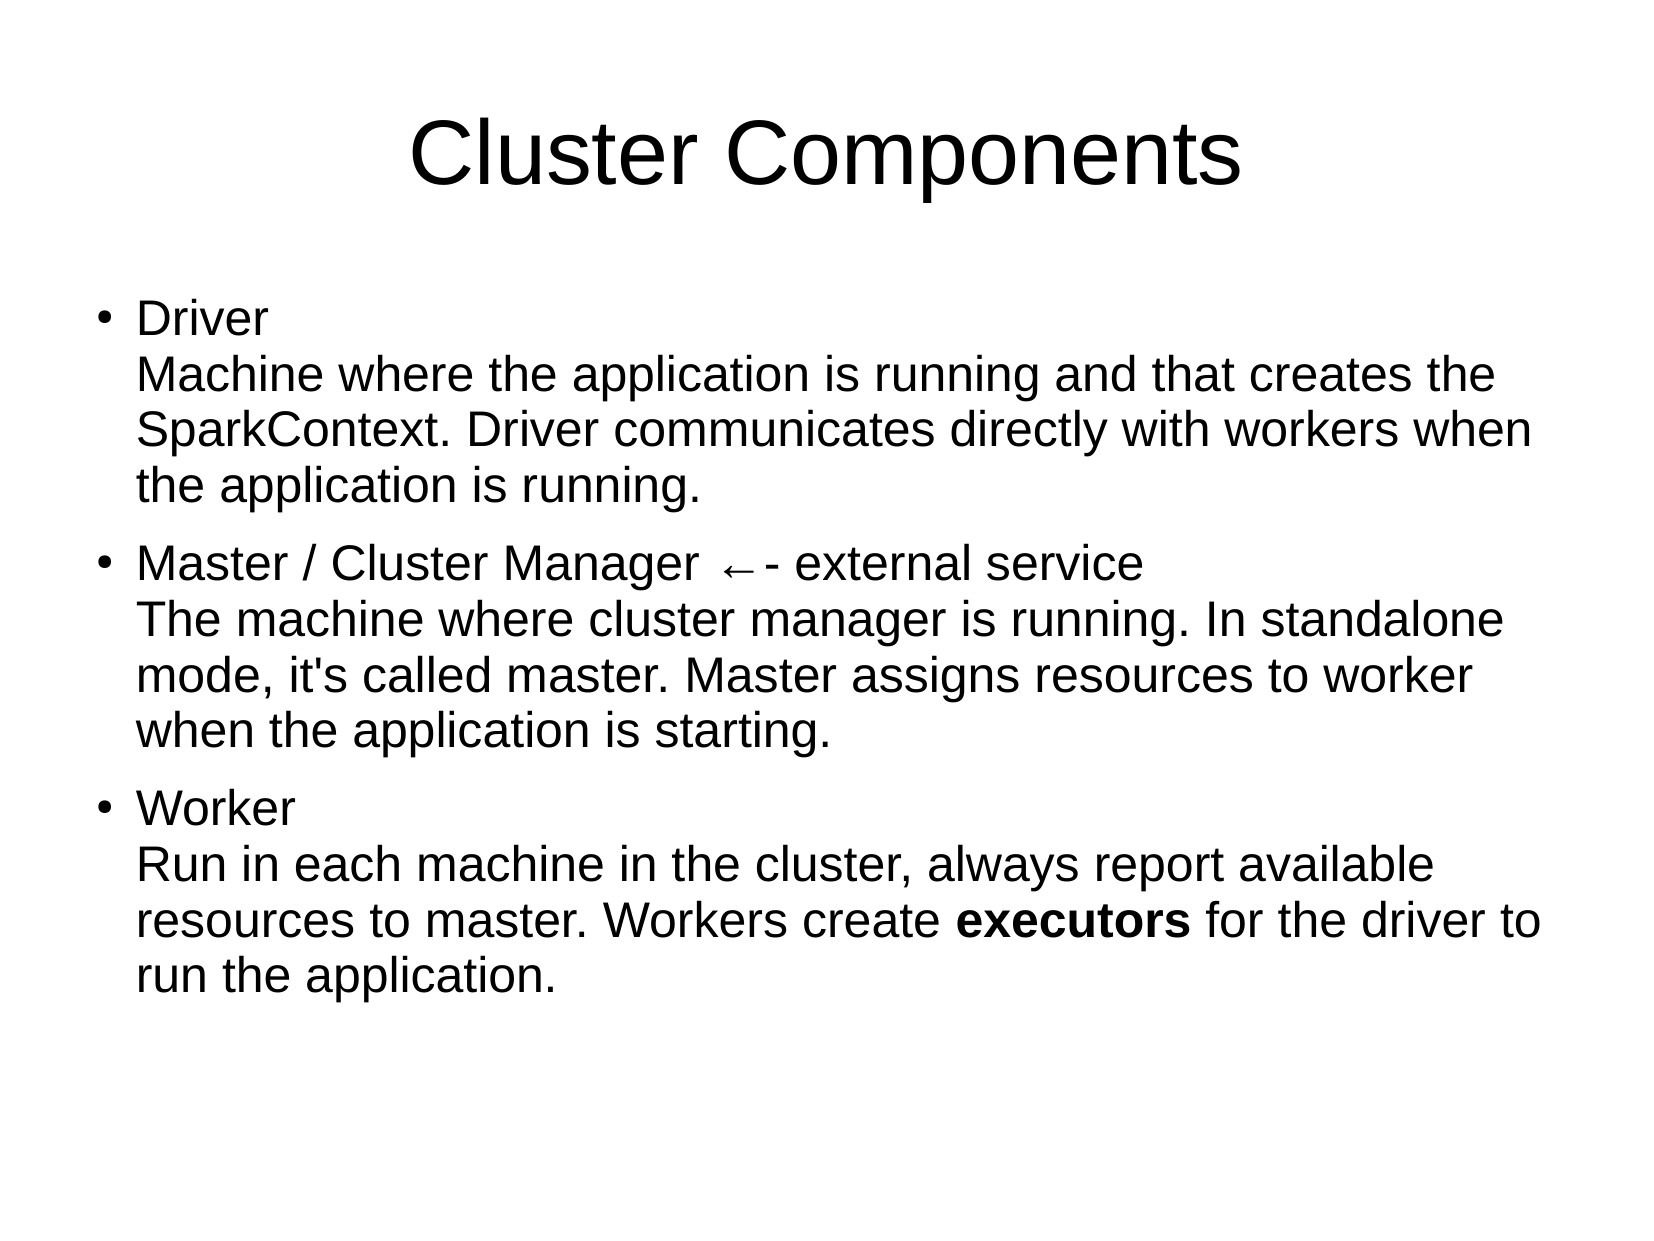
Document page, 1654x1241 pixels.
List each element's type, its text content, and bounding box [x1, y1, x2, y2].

list Driver Machine where the application is running and that creates the SparkContext. Driver communicates directly with workers when the application is running. Master / Cluster Manager ←- external service The machine where cluster manager is running. In standalone mode, it's called master. Master assigns resources to worker when the application is starting. Worker Run in each machine in the cluster, always report available resources to master. Workers create executors for the driver to run the application. [82, 290, 1571, 1010]
title Cluster Components [82, 49, 1571, 257]
